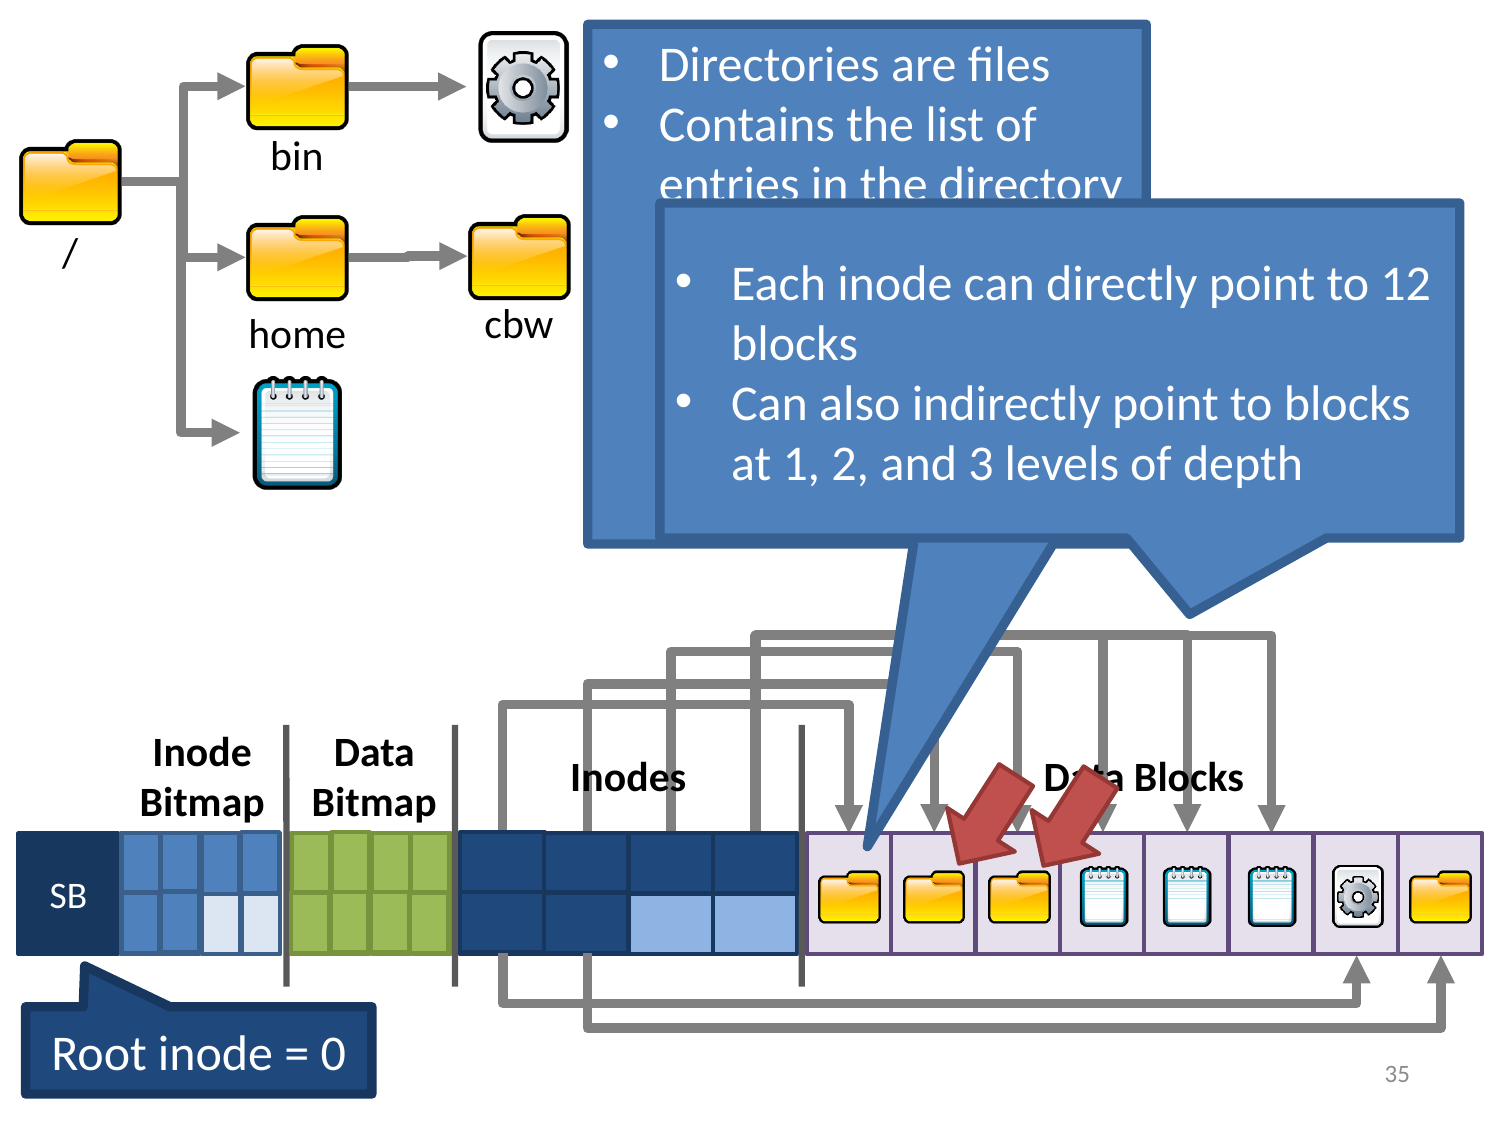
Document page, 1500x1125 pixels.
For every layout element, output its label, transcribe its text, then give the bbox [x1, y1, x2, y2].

text_box Directories are files Contains the list of entries in the directory [587, 24, 1147, 847]
picture [1155, 865, 1218, 927]
text_box Inode Bitmap [124, 717, 280, 833]
text_box Each inode can directly point to 12 blocks Can also indirectly point to blocks at 1, 2, and 3 levels of depth [659, 203, 1460, 615]
slide_number <number> [1074, 1042, 1425, 1103]
picture [239, 375, 355, 490]
picture [245, 205, 349, 299]
picture [987, 864, 1051, 928]
picture [1240, 865, 1303, 927]
picture [1408, 864, 1472, 928]
picture [817, 864, 881, 928]
text_box [290, 832, 451, 955]
picture [902, 864, 965, 928]
picture [245, 34, 349, 138]
text_box bin [255, 121, 339, 187]
text_box SB [18, 833, 119, 955]
picture [1325, 864, 1390, 928]
text_box cbw [469, 289, 569, 355]
text_box home [233, 299, 362, 365]
picture [466, 30, 580, 144]
text_box / [47, 218, 94, 284]
text_box Data Blocks [1028, 742, 1260, 808]
text_box [241, 832, 281, 955]
picture [18, 129, 122, 233]
text_box Root inode = 0 [25, 965, 372, 1095]
text_box [201, 833, 240, 955]
text_box Inodes [555, 742, 702, 808]
text_box [161, 832, 200, 955]
text_box [459, 832, 798, 955]
picture [467, 204, 571, 308]
text_box [120, 832, 160, 955]
picture [1072, 865, 1135, 927]
text_box [806, 764, 1483, 955]
text_box Data Bitmap [296, 717, 452, 833]
